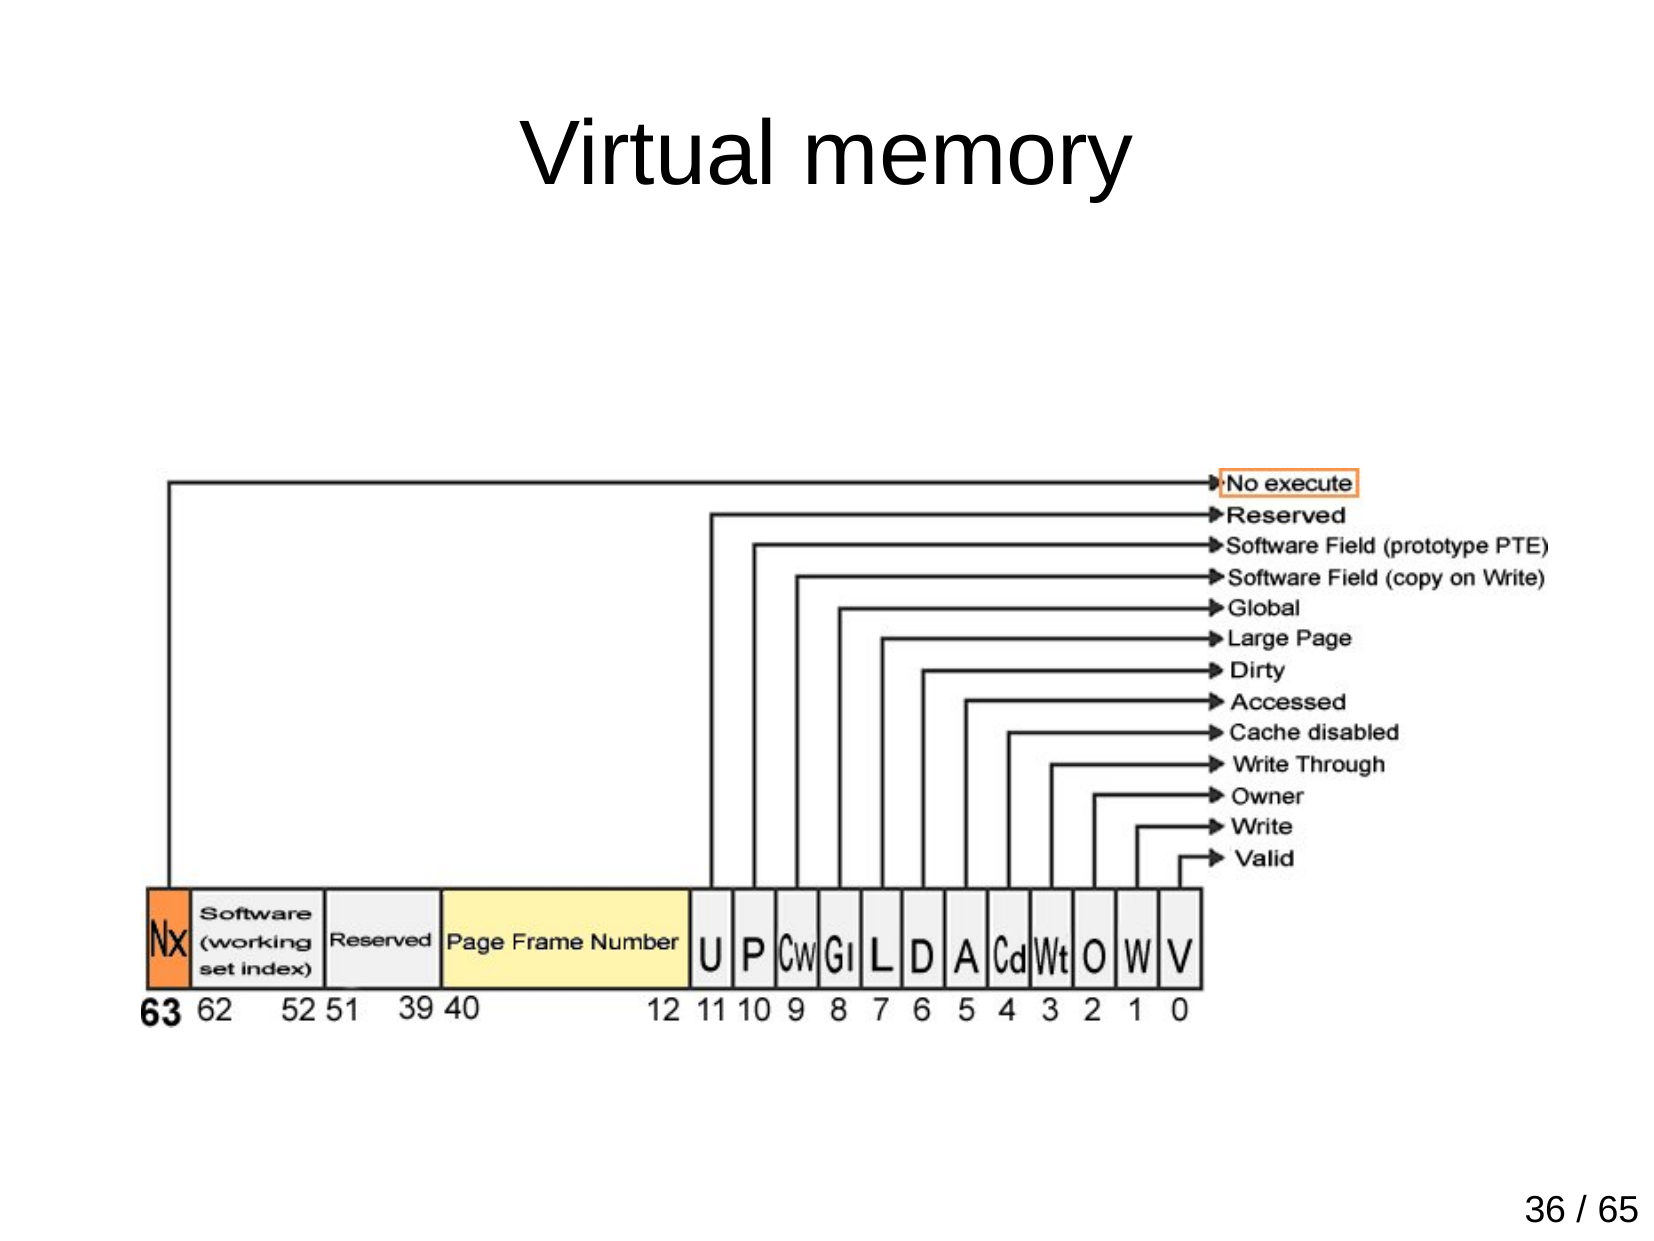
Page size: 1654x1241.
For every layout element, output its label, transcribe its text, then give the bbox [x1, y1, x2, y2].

picture [141, 468, 1548, 1028]
title Virtual memory [82, 49, 1571, 257]
text_box <number> / 65 [1380, 1181, 1654, 1238]
